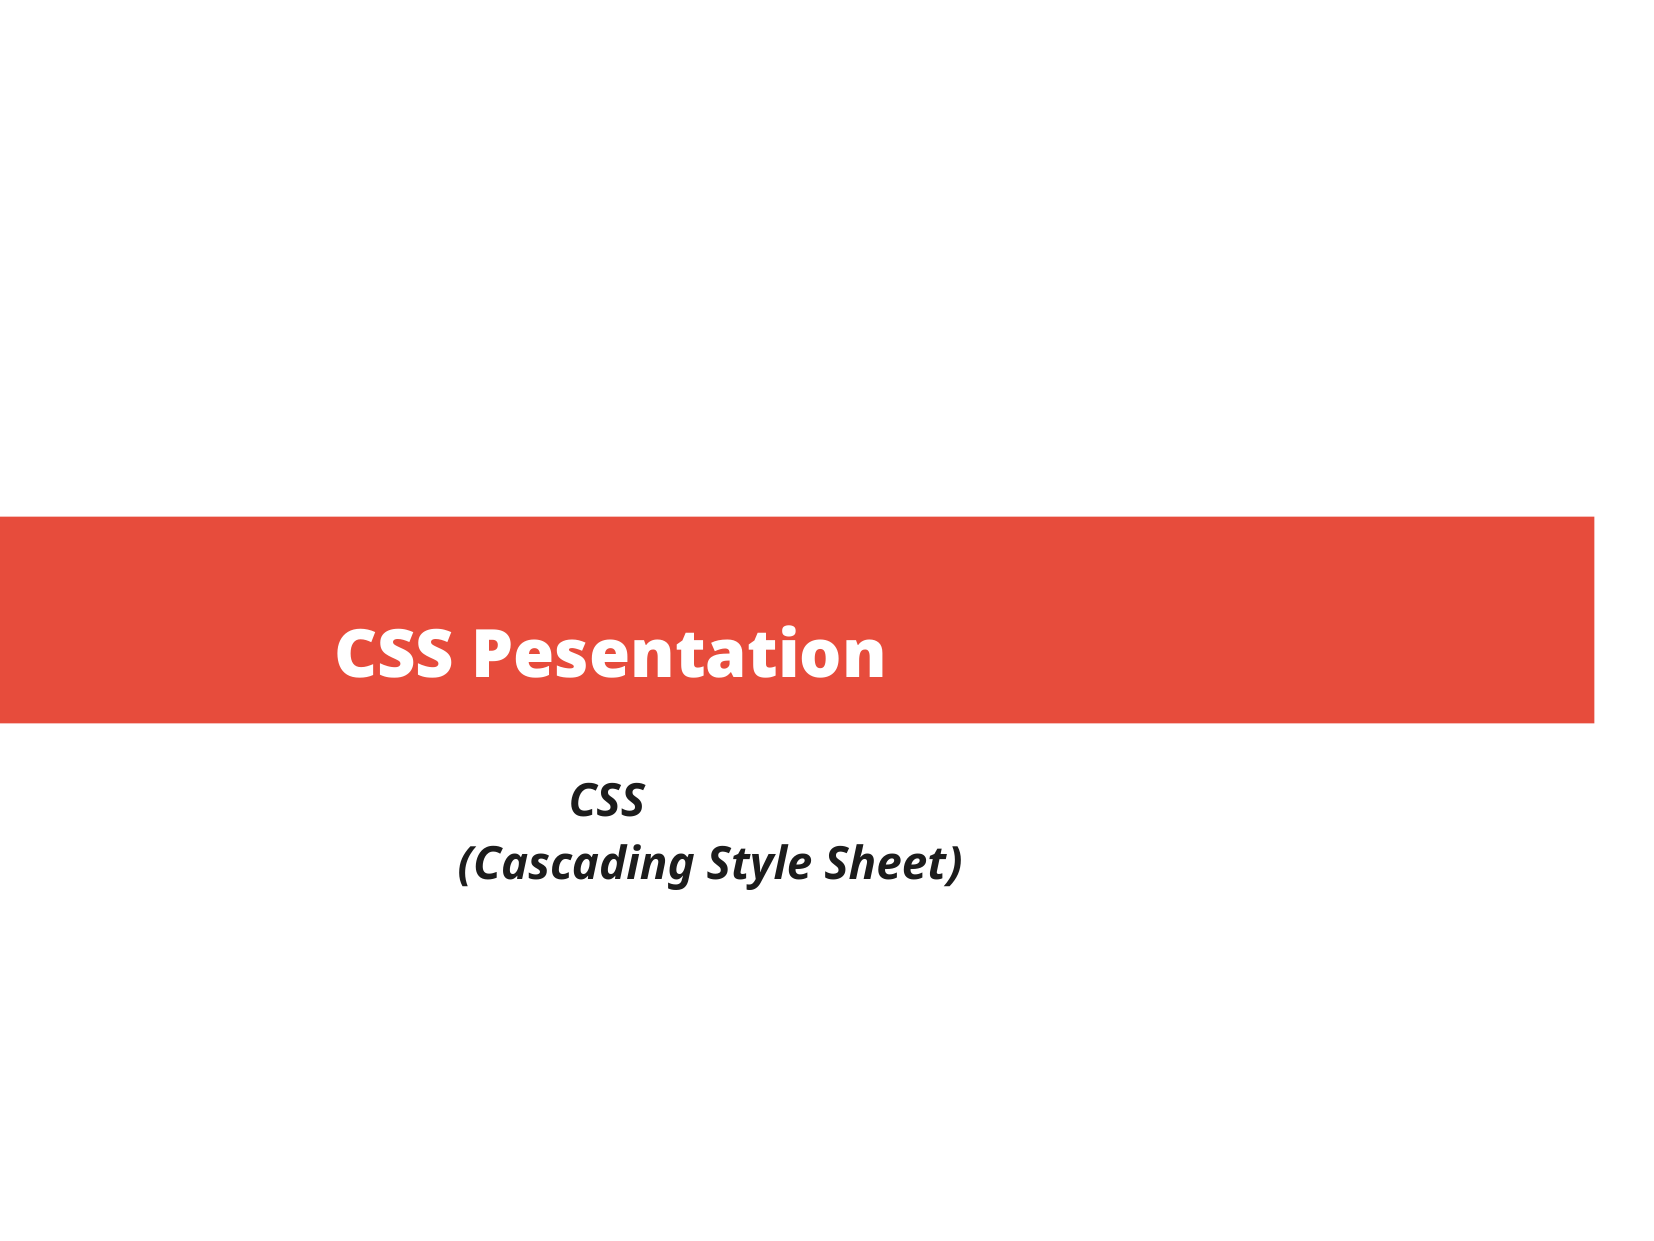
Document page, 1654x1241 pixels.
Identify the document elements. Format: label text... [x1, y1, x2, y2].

subtitle CSS (Cascading Style Sheet) [88, 767, 1595, 1182]
title CSS Pesentation [23, 507, 1560, 697]
